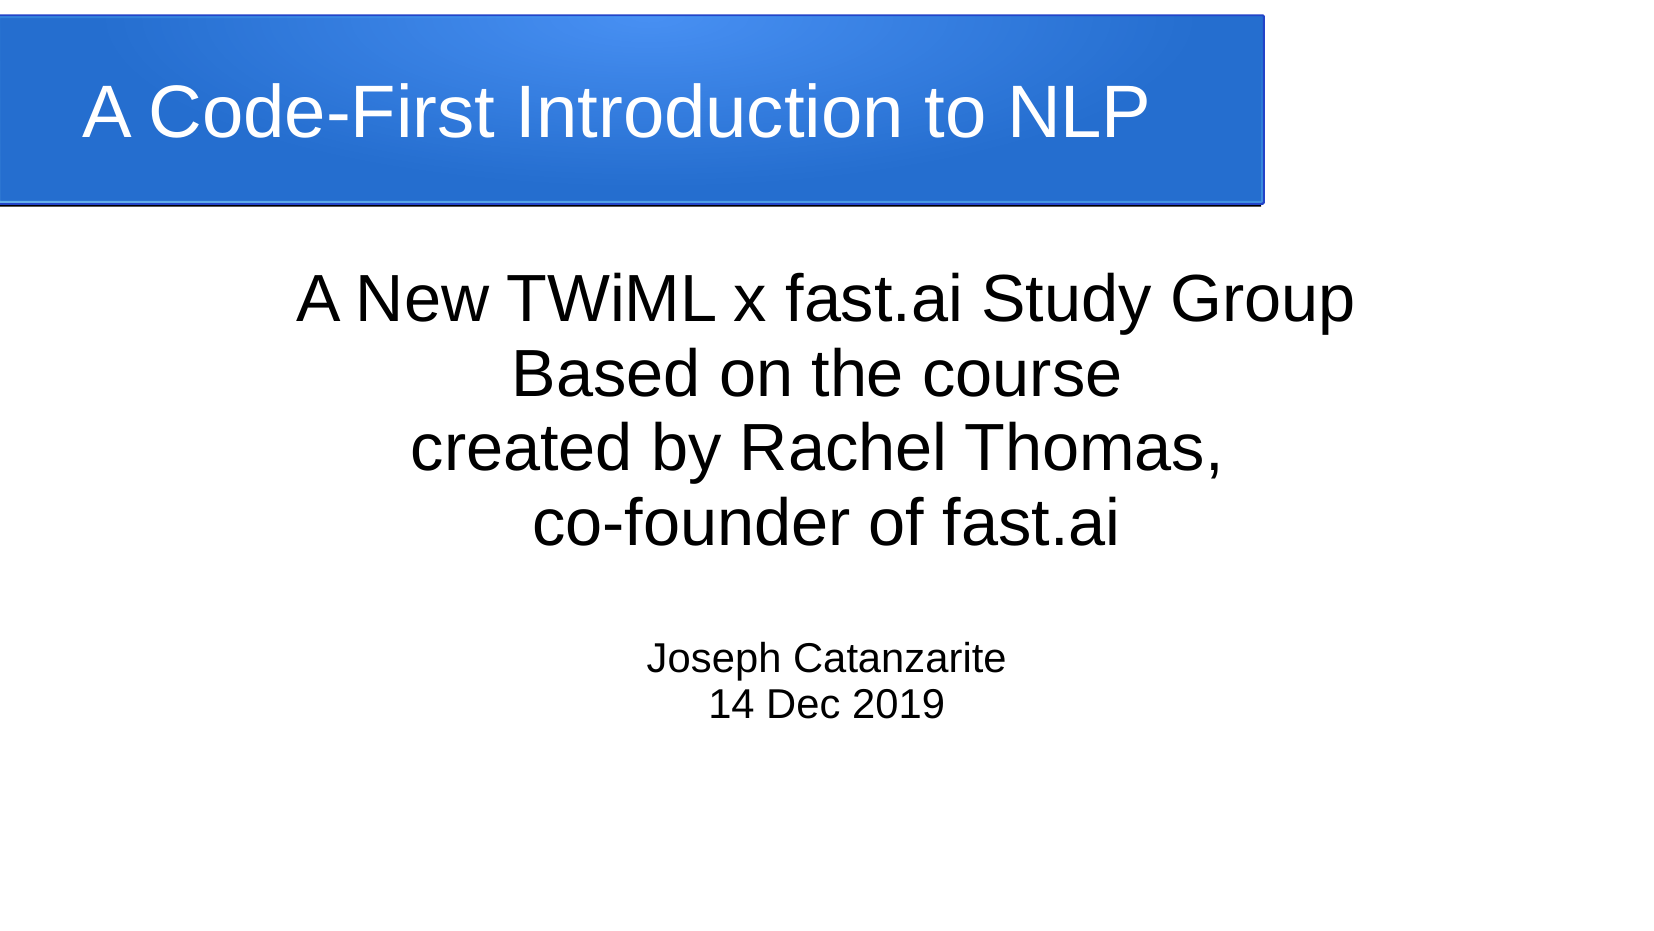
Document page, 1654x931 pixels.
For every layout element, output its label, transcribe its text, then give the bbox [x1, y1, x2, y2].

subtitle A New TWiML x fast.ai Study Group Based on the course created by Rachel Thomas, co-founder of fast.ai Joseph Catanzarite 14 Dec 2019 [82, 224, 1571, 764]
title A Code-First Introduction to NLP [82, 35, 1235, 189]
